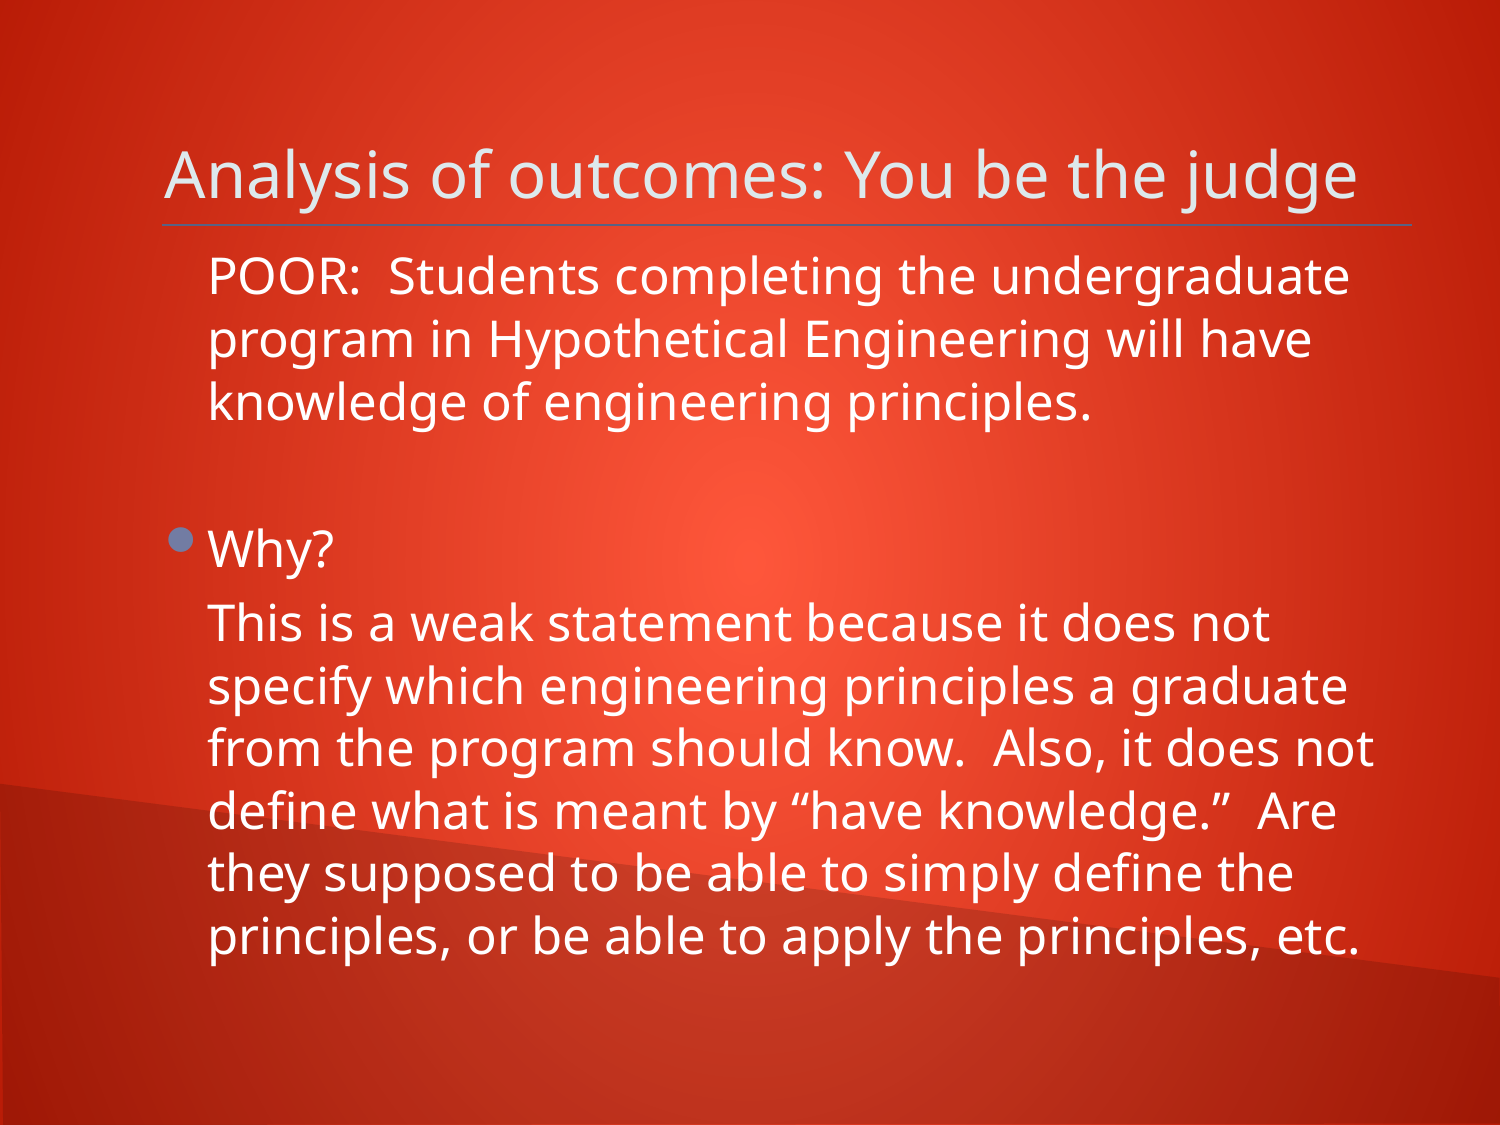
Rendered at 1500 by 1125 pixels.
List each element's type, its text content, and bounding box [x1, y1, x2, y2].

list POOR: Students completing the undergraduate program in Hypothetical Engineering will have knowledge of engineering principles. Why? This is a weak statement because it does not specify which engineering principles a graduate from the program should know. Also, it does not define what is meant by “have knowledge.” Are they supposed to be able to simply define the principles, or be able to apply the principles, etc. [150, 237, 1425, 988]
title Analysis of outcomes: You be the judge [150, 45, 1425, 233]
